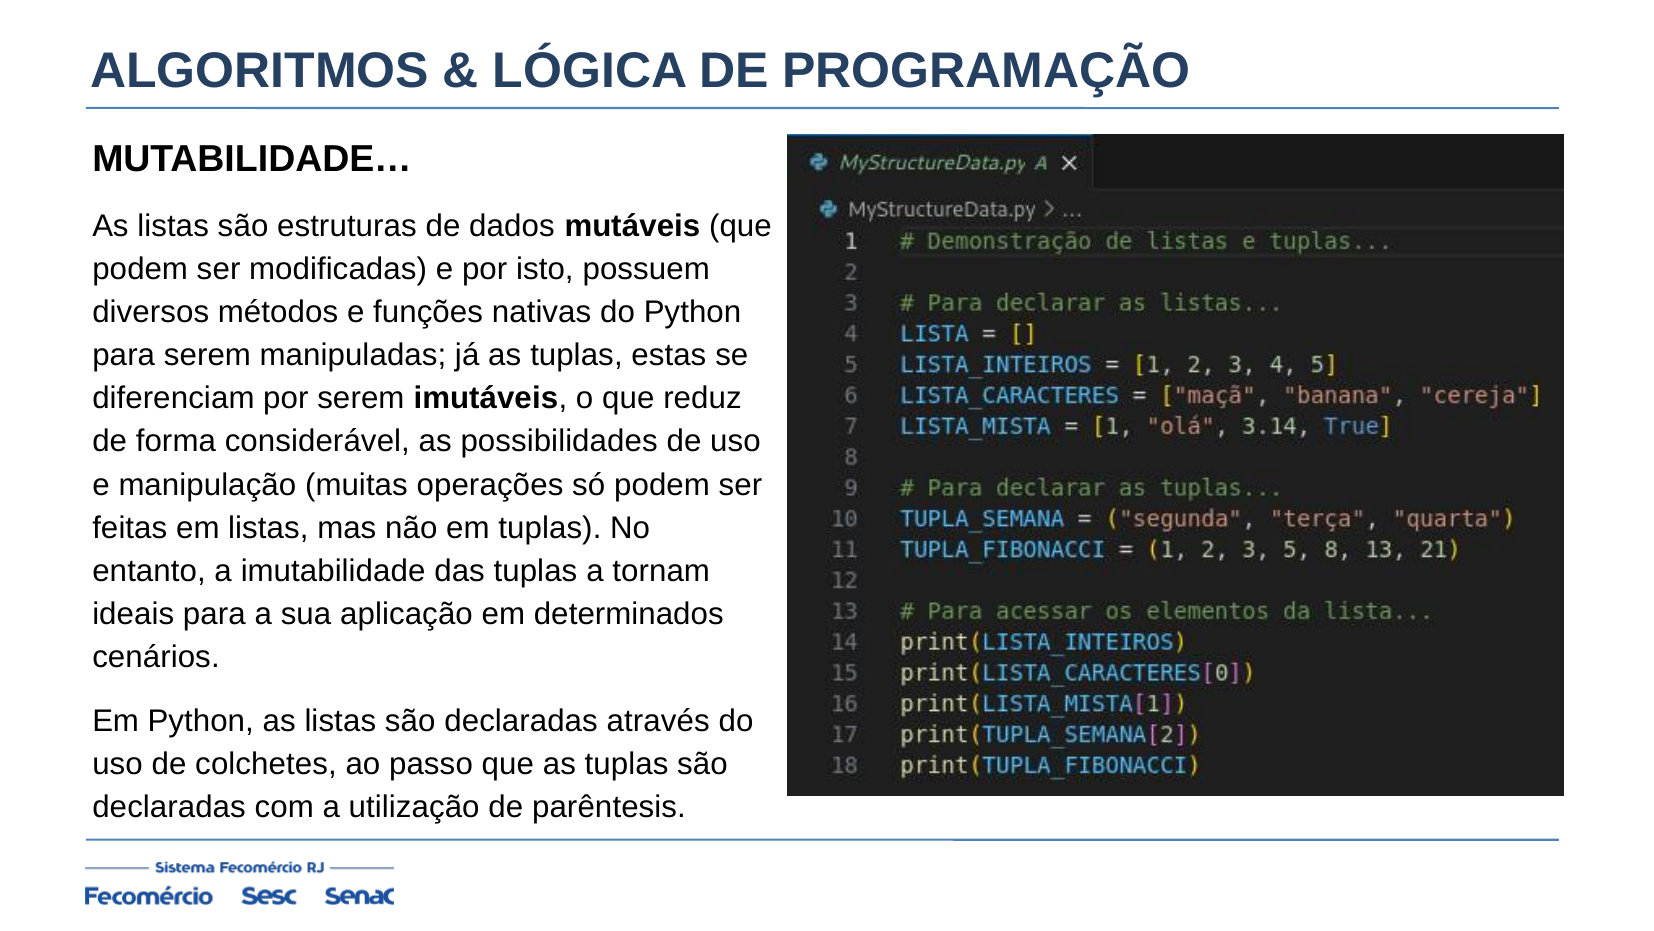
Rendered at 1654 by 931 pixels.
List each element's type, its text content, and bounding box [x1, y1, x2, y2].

picture [62, 845, 416, 921]
picture [787, 134, 1564, 796]
text_box ALGORITMOS & LÓGICA DE PROGRAMAÇÃO [90, 32, 1564, 104]
text_box MUTABILIDADE… As listas são estruturas de dados mutáveis (que podem ser modificadas) e por isto, possuem diversos métodos e funções nativas do Python para serem manipuladas; já as tuplas, estas se diferenciam por serem imutáveis, o que reduz de forma considerável, as possibilidades de uso e manipulação (muitas operações só podem ser feitas em listas, mas não em tuplas). No entanto, a imutabilidade das tuplas a tornam ideais para a sua aplicação em determinados cenários. Em Python, as listas são declaradas através do uso de colchetes, ao passo que as tuplas são declaradas com a utilização de parêntesis. [77, 112, 788, 836]
